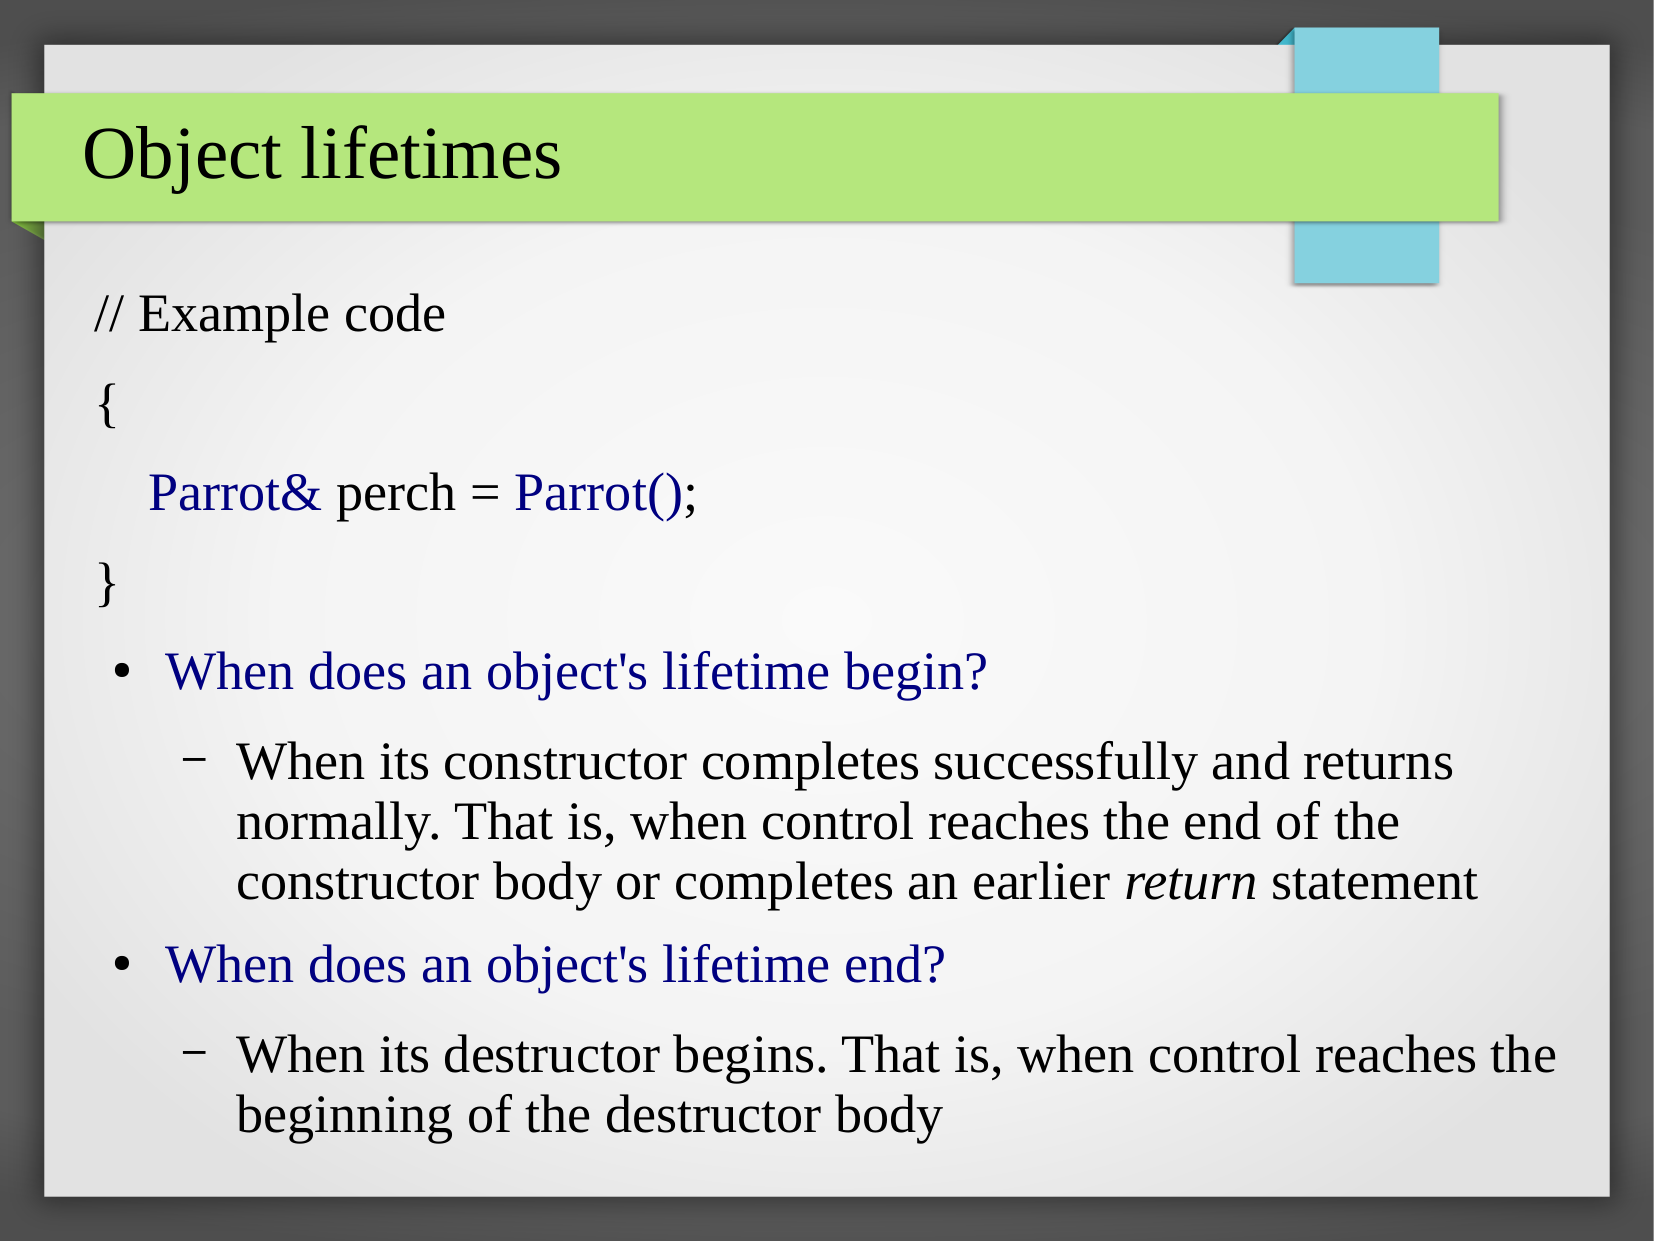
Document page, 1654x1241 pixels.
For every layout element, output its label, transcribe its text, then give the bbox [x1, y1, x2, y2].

list // Example code { Parrot& perch = Parrot(); } When does an object's lifetime begin? When its constructor completes successfully and returns normally. That is, when control reaches the end of the constructor body or completes an earlier return statement When does an object's lifetime end? When its destructor begins. That is, when control reaches the beginning of the destructor body [94, 283, 1560, 1170]
picture [0, 0, 1654, 1241]
title Object lifetimes [82, 94, 1453, 213]
